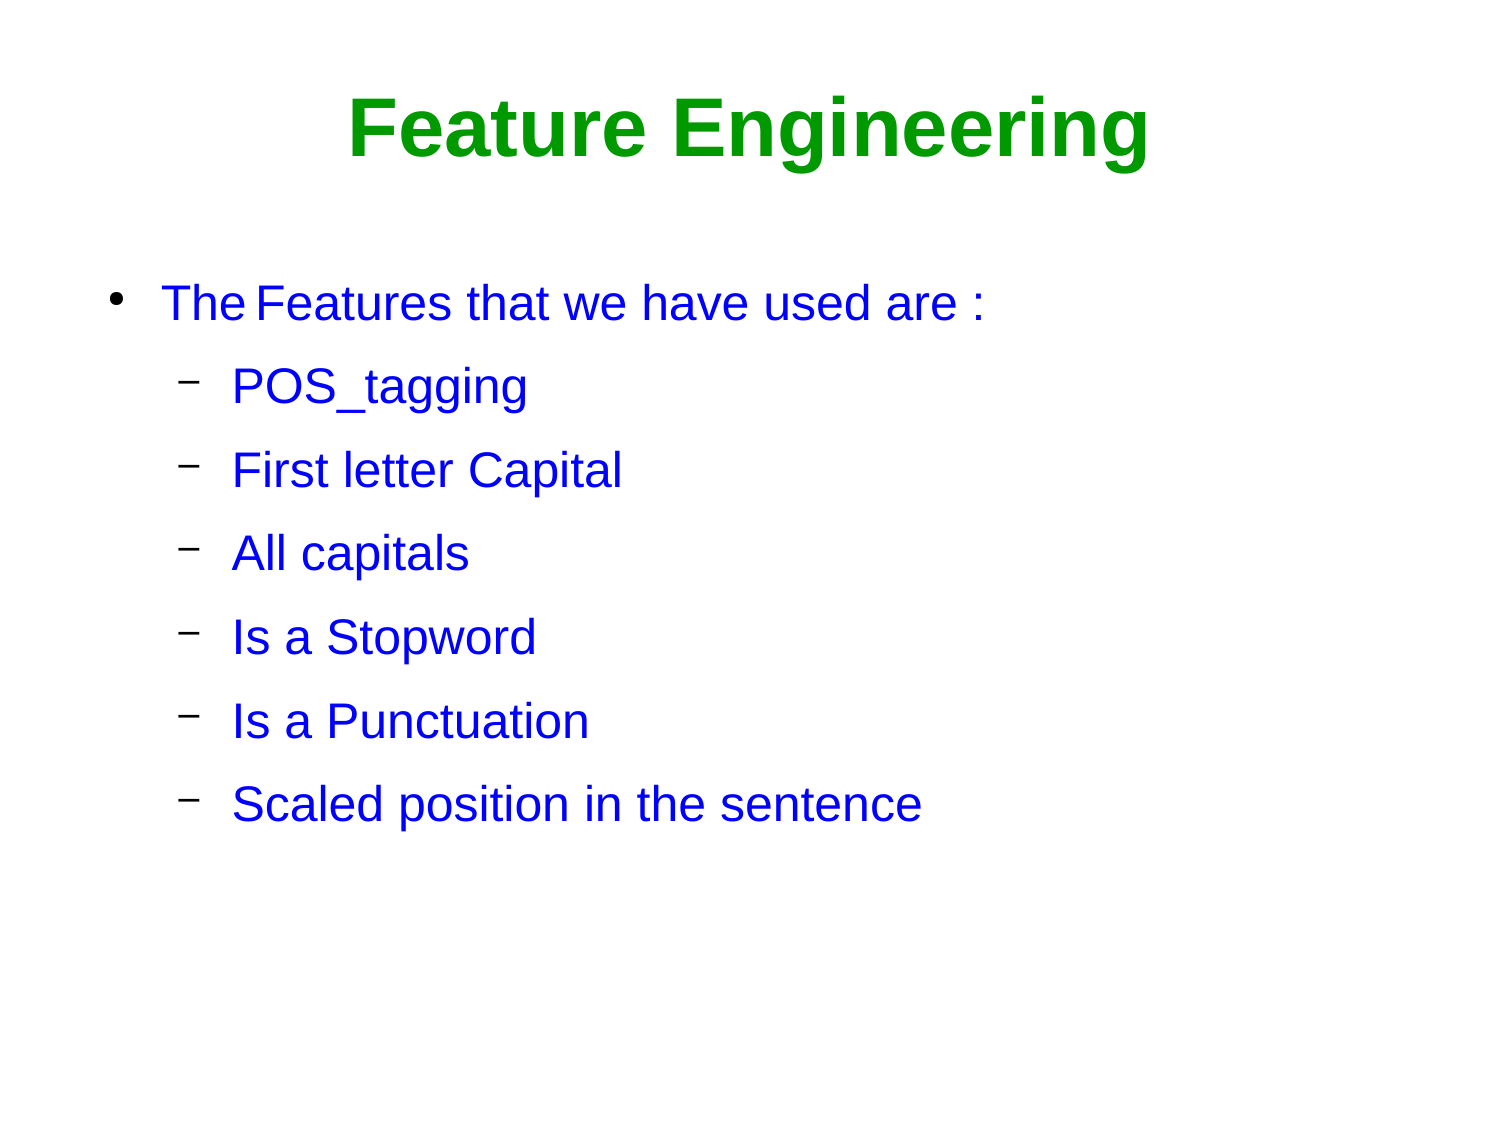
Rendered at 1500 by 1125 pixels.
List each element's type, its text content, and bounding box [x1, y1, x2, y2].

list The Features that we have used are : POS_tagging First letter Capital All capitals Is a Stopword Is a Punctuation Scaled position in the sentence [75, 262, 1425, 1005]
title Feature Engineering [75, 29, 1425, 217]
